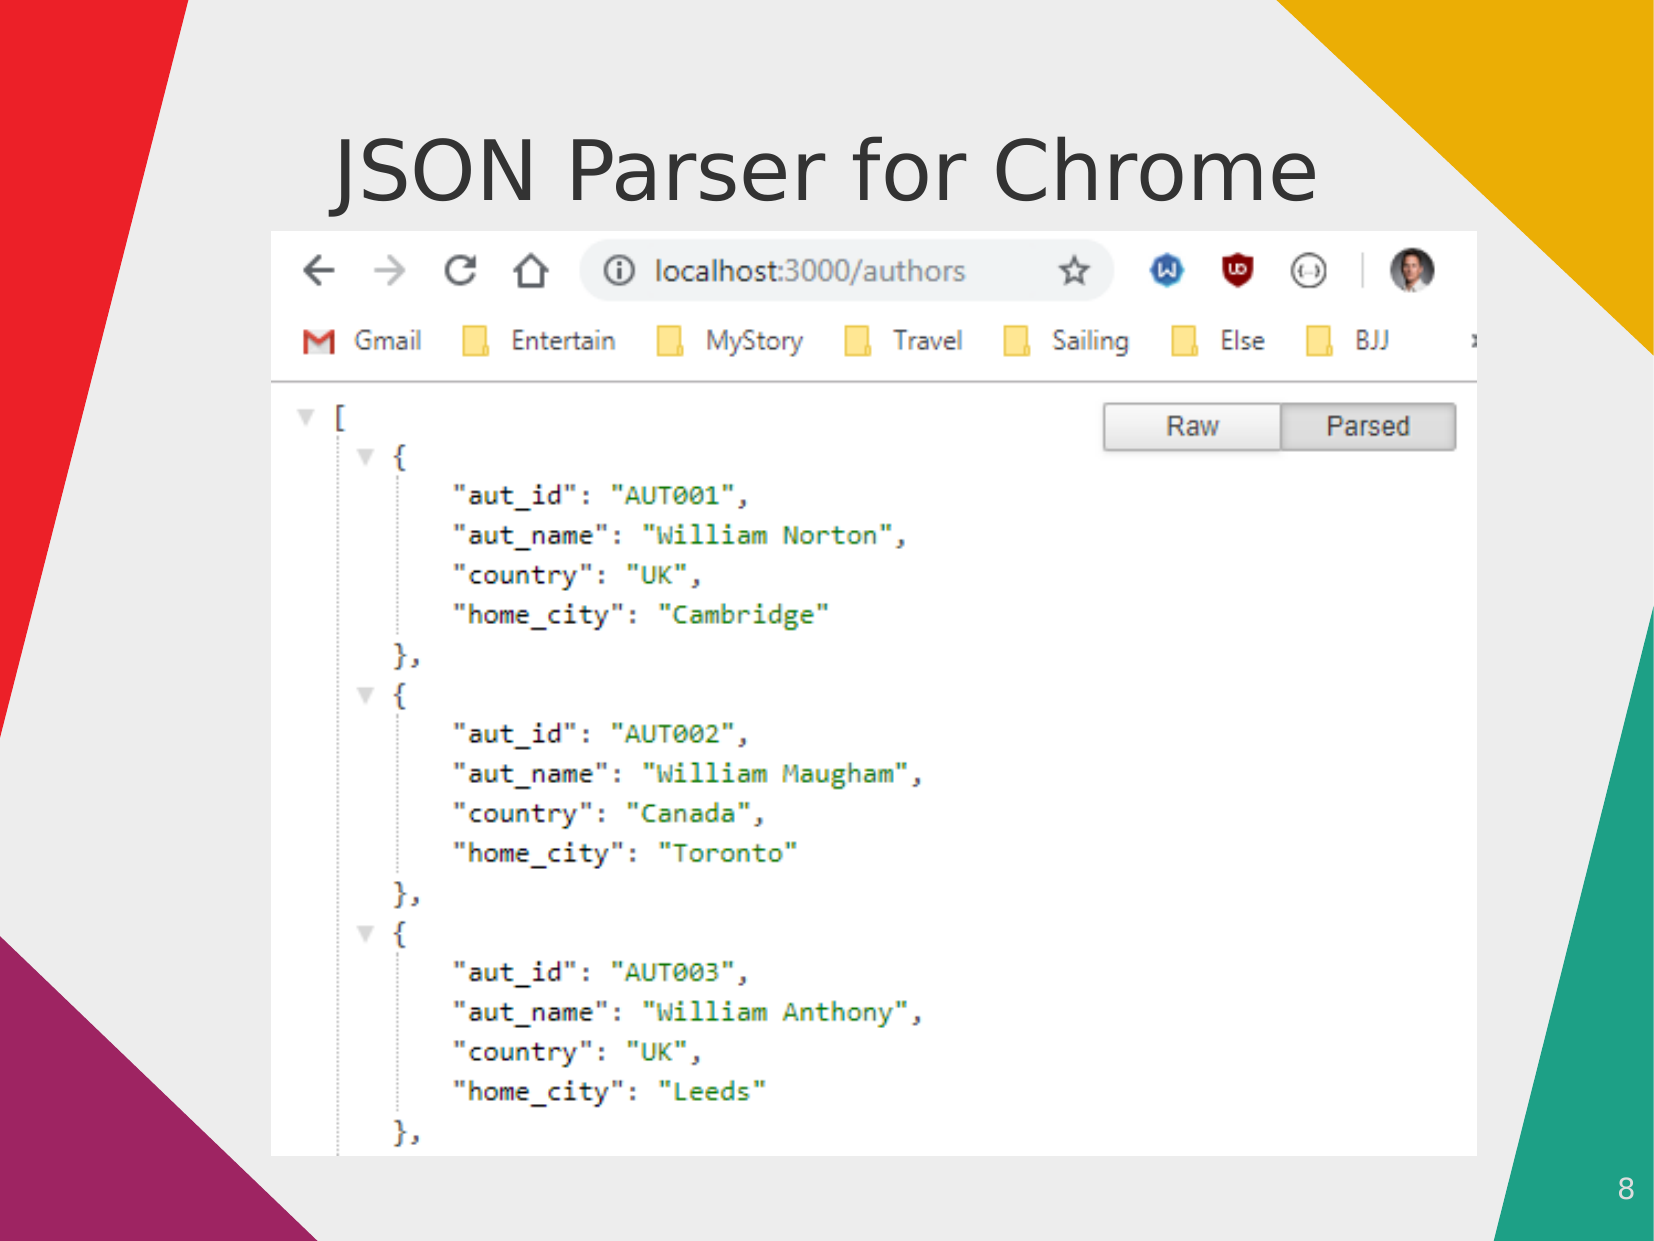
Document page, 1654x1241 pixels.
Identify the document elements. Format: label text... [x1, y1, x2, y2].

picture [271, 231, 1477, 1156]
title JSON Parser for Chrome [114, 73, 1539, 271]
